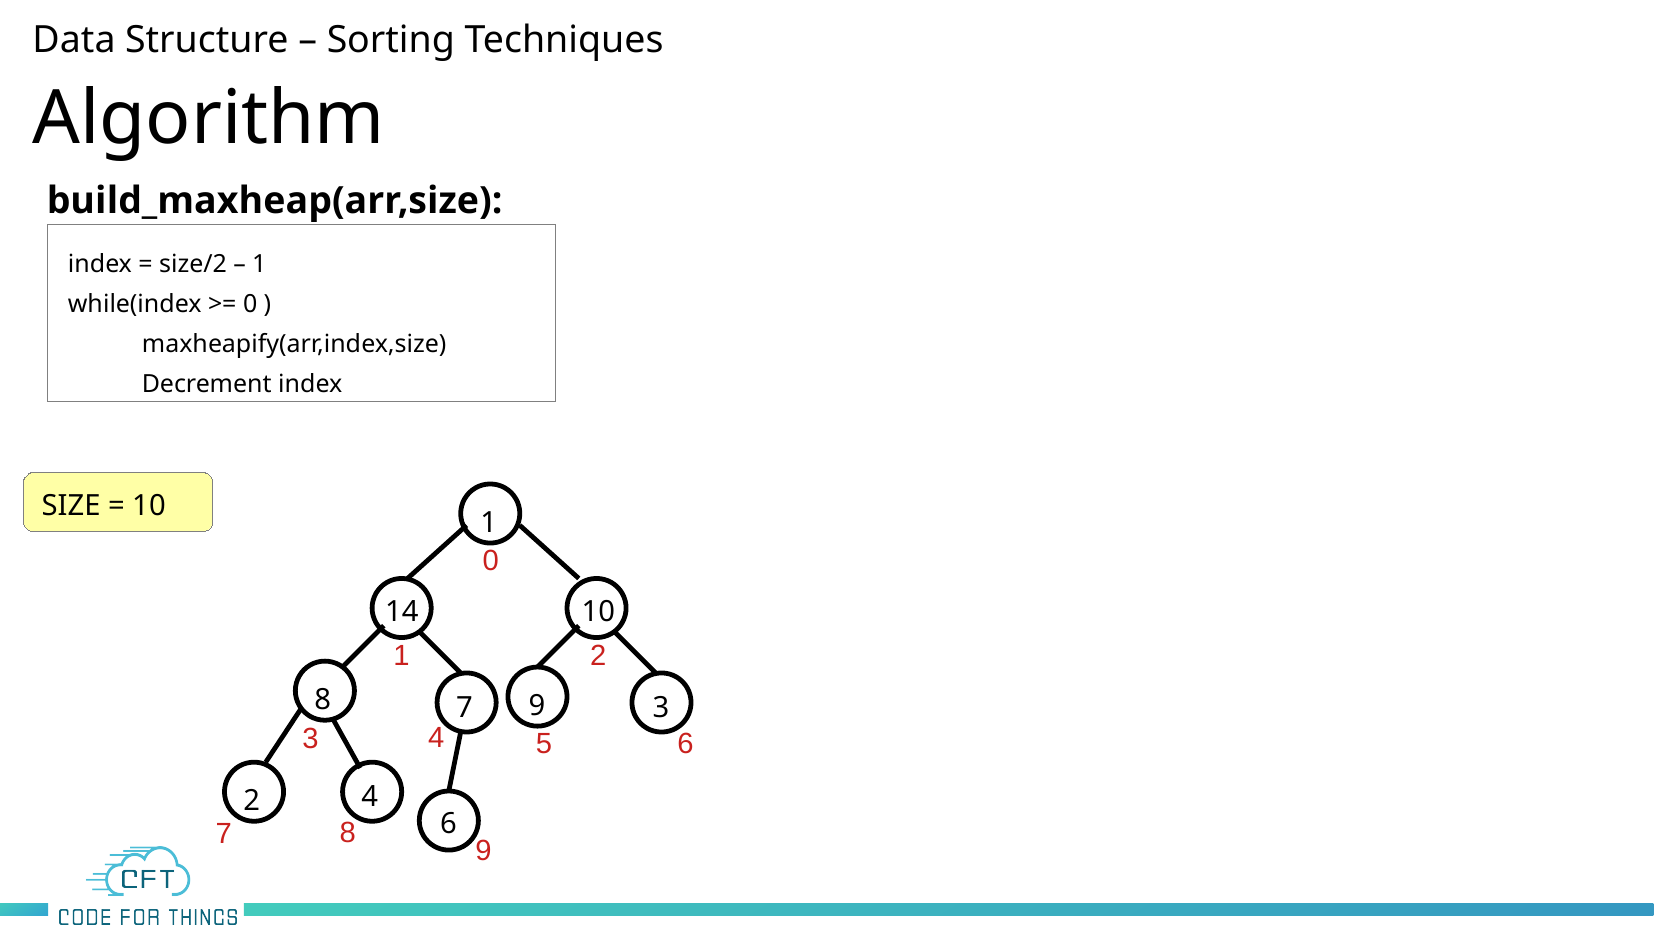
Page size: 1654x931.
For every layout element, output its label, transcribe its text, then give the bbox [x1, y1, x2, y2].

text_box [432, 845, 466, 851]
text_box [387, 578, 416, 582]
text_box 1 [378, 631, 425, 680]
text_box [631, 686, 637, 719]
text_box SIZE = 10 [26, 476, 207, 526]
text_box [437, 687, 441, 713]
text_box [433, 791, 464, 795]
text_box [371, 818, 386, 822]
text_box 6 [662, 719, 709, 768]
text_box 3 [287, 714, 293, 724]
text_box 9 [460, 826, 507, 875]
text_box 0 [467, 536, 514, 585]
text_box [342, 778, 346, 806]
text_box 8 [324, 808, 371, 857]
text_box 10 [566, 582, 634, 632]
text_box [47, 224, 556, 402]
text_box 4 [413, 713, 460, 762]
text_box [395, 773, 402, 811]
title Data Structure – Sorting Techniques Algorithm [32, 12, 1184, 166]
text_box [277, 773, 284, 811]
text_box 9 [513, 677, 562, 727]
text_box 3 [637, 678, 686, 728]
text_box [232, 762, 276, 772]
text_box [450, 672, 484, 678]
text_box [460, 728, 482, 733]
text_box 3 [287, 714, 334, 763]
text_box [295, 676, 299, 705]
text_box 7 [441, 678, 490, 728]
text_box [645, 672, 678, 678]
text_box [490, 684, 497, 721]
text_box [507, 680, 513, 714]
text_box 14 [370, 582, 438, 632]
text_box 8 [299, 671, 348, 721]
text_box [419, 803, 425, 838]
text_box 6 [425, 795, 474, 845]
text_box index = size/2 – 1 while(index >= 0 ) maxheapify(arr,index,size) Decrement index [53, 238, 508, 402]
text_box [362, 762, 390, 768]
text_box 5 [521, 719, 567, 768]
text_box [468, 483, 512, 493]
text_box [224, 777, 228, 806]
text_box 7 [200, 809, 247, 857]
text_box [348, 672, 355, 710]
text_box [302, 661, 347, 671]
text_box 2 [575, 631, 622, 680]
text_box build_maxheap(arr,size): [32, 165, 650, 225]
picture [59, 846, 237, 925]
text_box [562, 680, 568, 714]
text_box [646, 728, 662, 733]
text_box 1 [458, 493, 525, 544]
text_box [686, 686, 692, 719]
text_box 2 [228, 772, 277, 822]
text_box [474, 805, 479, 837]
text_box [582, 578, 611, 582]
text_box [515, 667, 560, 677]
text_box [23, 472, 213, 532]
text_box 4 [346, 768, 395, 818]
